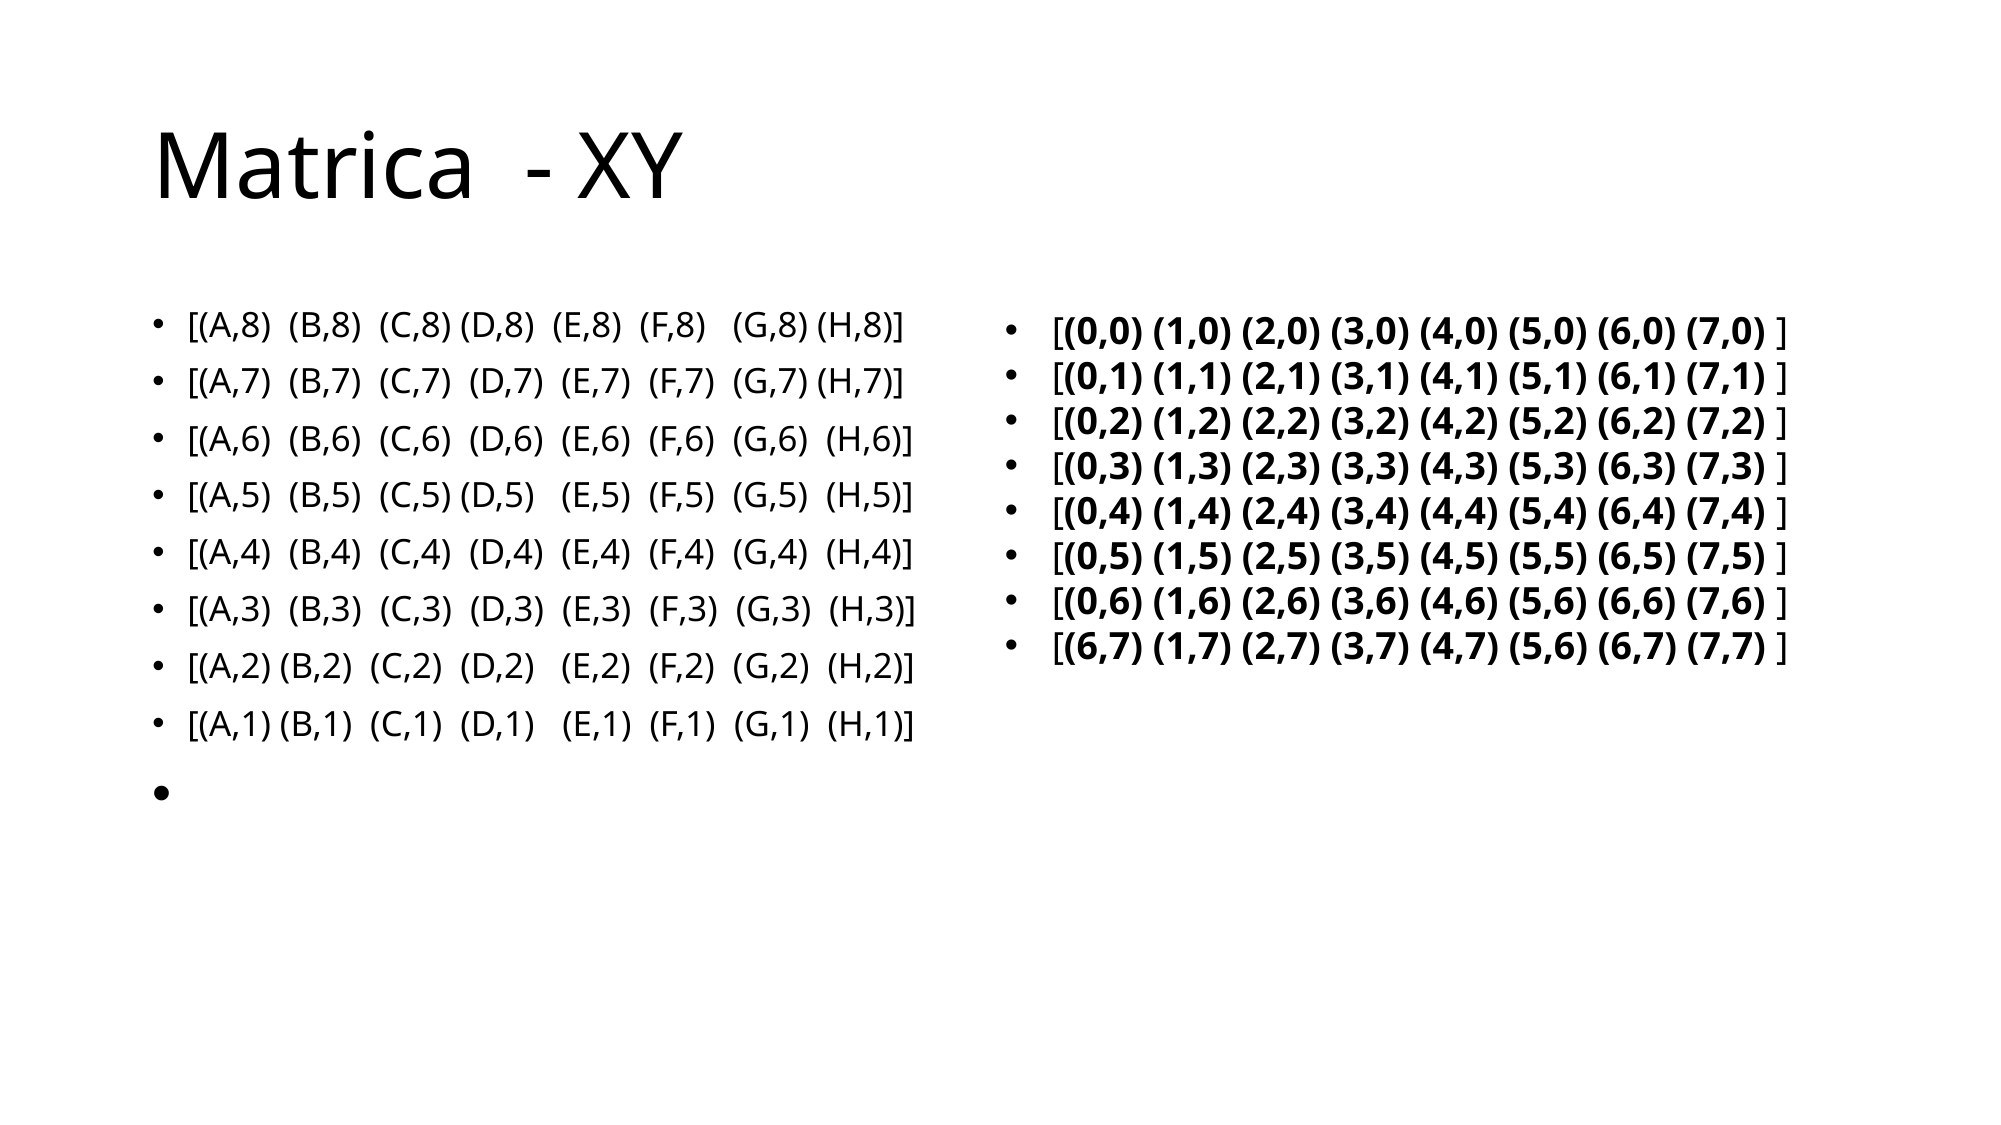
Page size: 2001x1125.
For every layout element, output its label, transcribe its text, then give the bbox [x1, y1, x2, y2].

text_box [(0,0) (1,0) (2,0) (3,0) (4,0) (5,0) (6,0) (7,0) ] [(0,1) (1,1) (2,1) (3,1) (4,1) (5,1) (6,1) (7,1) ] [(0,2) (1,2) (2,2) (3,2) (4,2) (5,2) (6,2) (7,2) ] [(0,3) (1,3) (2,3) (3,3) (4,3) (5,3) (6,3) (7,3) ] [(0,4) (1,4) (2,4) (3,4) (4,4) (5,4) (6,4) (7,4) ] [(0,5) (1,5) (2,5) (3,5) (4,5) (5,5) (6,5) (7,5) ] [(0,6) (1,6) (2,6) (3,6) (4,6) (5,6) (6,6) (7,6) ] [(6,7) (1,7) (2,7) (3,7) (4,7) (5,6) (6,7) (7,7) ] [989, 299, 1963, 724]
title Matrica - XY [137, 59, 1863, 278]
list [(A,8) (B,8) (C,8) (D,8) (E,8) (F,8) (G,8) (H,8)] [(A,7) (B,7) (C,7) (D,7) (E,7) (F,7) (G,7) (H,7)] [(A,6) (B,6) (C,6) (D,6) (E,6) (F,6) (G,6) (H,6)] [(A,5) (B,5) (C,5) (D,5) (E,5) (F,5) (G,5) (H,5)] [(A,4) (B,4) (C,4) (D,4) (E,4) (F,4) (G,4) (H,4)] [(A,3) (B,3) (C,3) (D,3) (E,3) (F,3) (G,3) (H,3)] [(A,2) (B,2) (C,2) (D,2) (E,2) (F,2) (G,2) (H,2)] [(A,1) (B,1) (C,1) (D,1) (E,1) (F,1) (G,1) (H,1)] [137, 299, 969, 1014]
